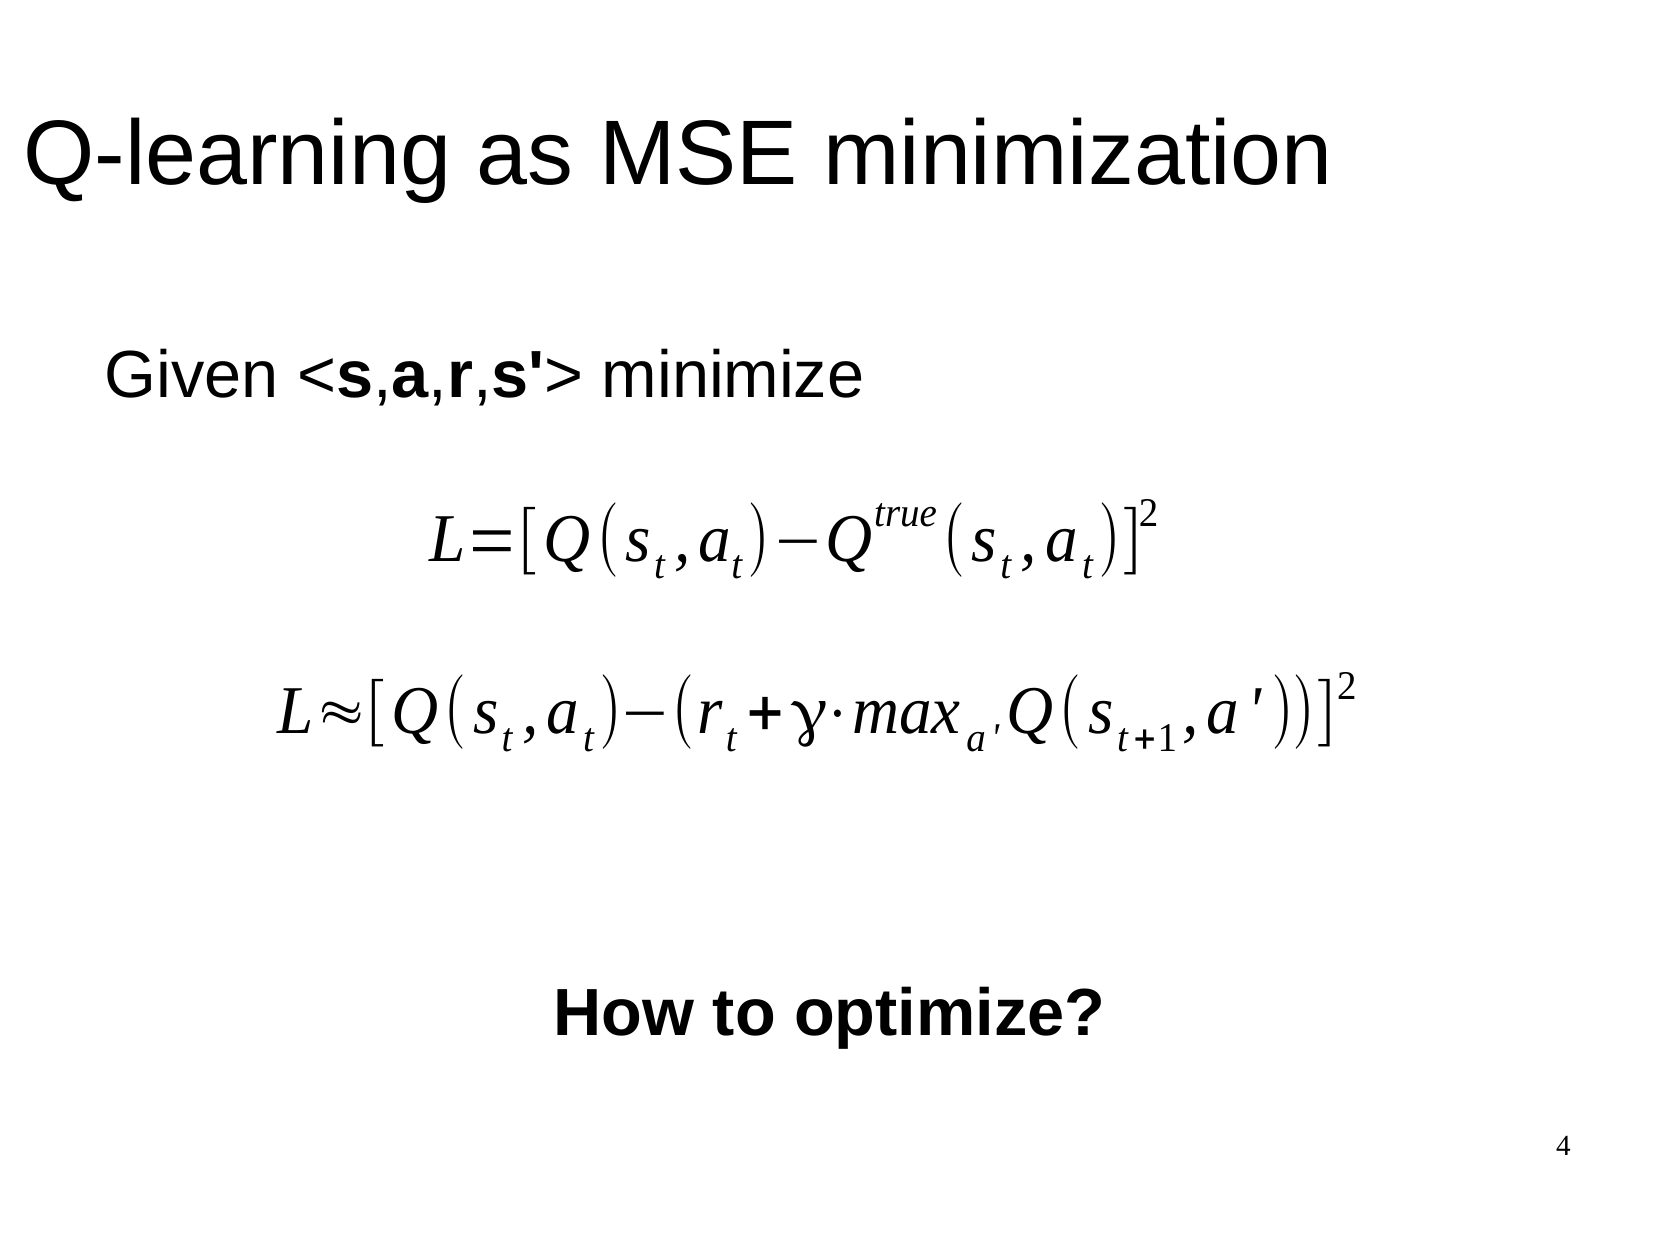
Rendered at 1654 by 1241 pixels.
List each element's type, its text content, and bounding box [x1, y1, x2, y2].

title Q-learning as MSE minimization [23, 49, 1512, 257]
text_box How to optimize? [323, 975, 1301, 1051]
chart [409, 488, 1174, 586]
chart [257, 661, 1371, 758]
text_box Given <s,a,r,s'> minimize [69, 337, 1047, 413]
